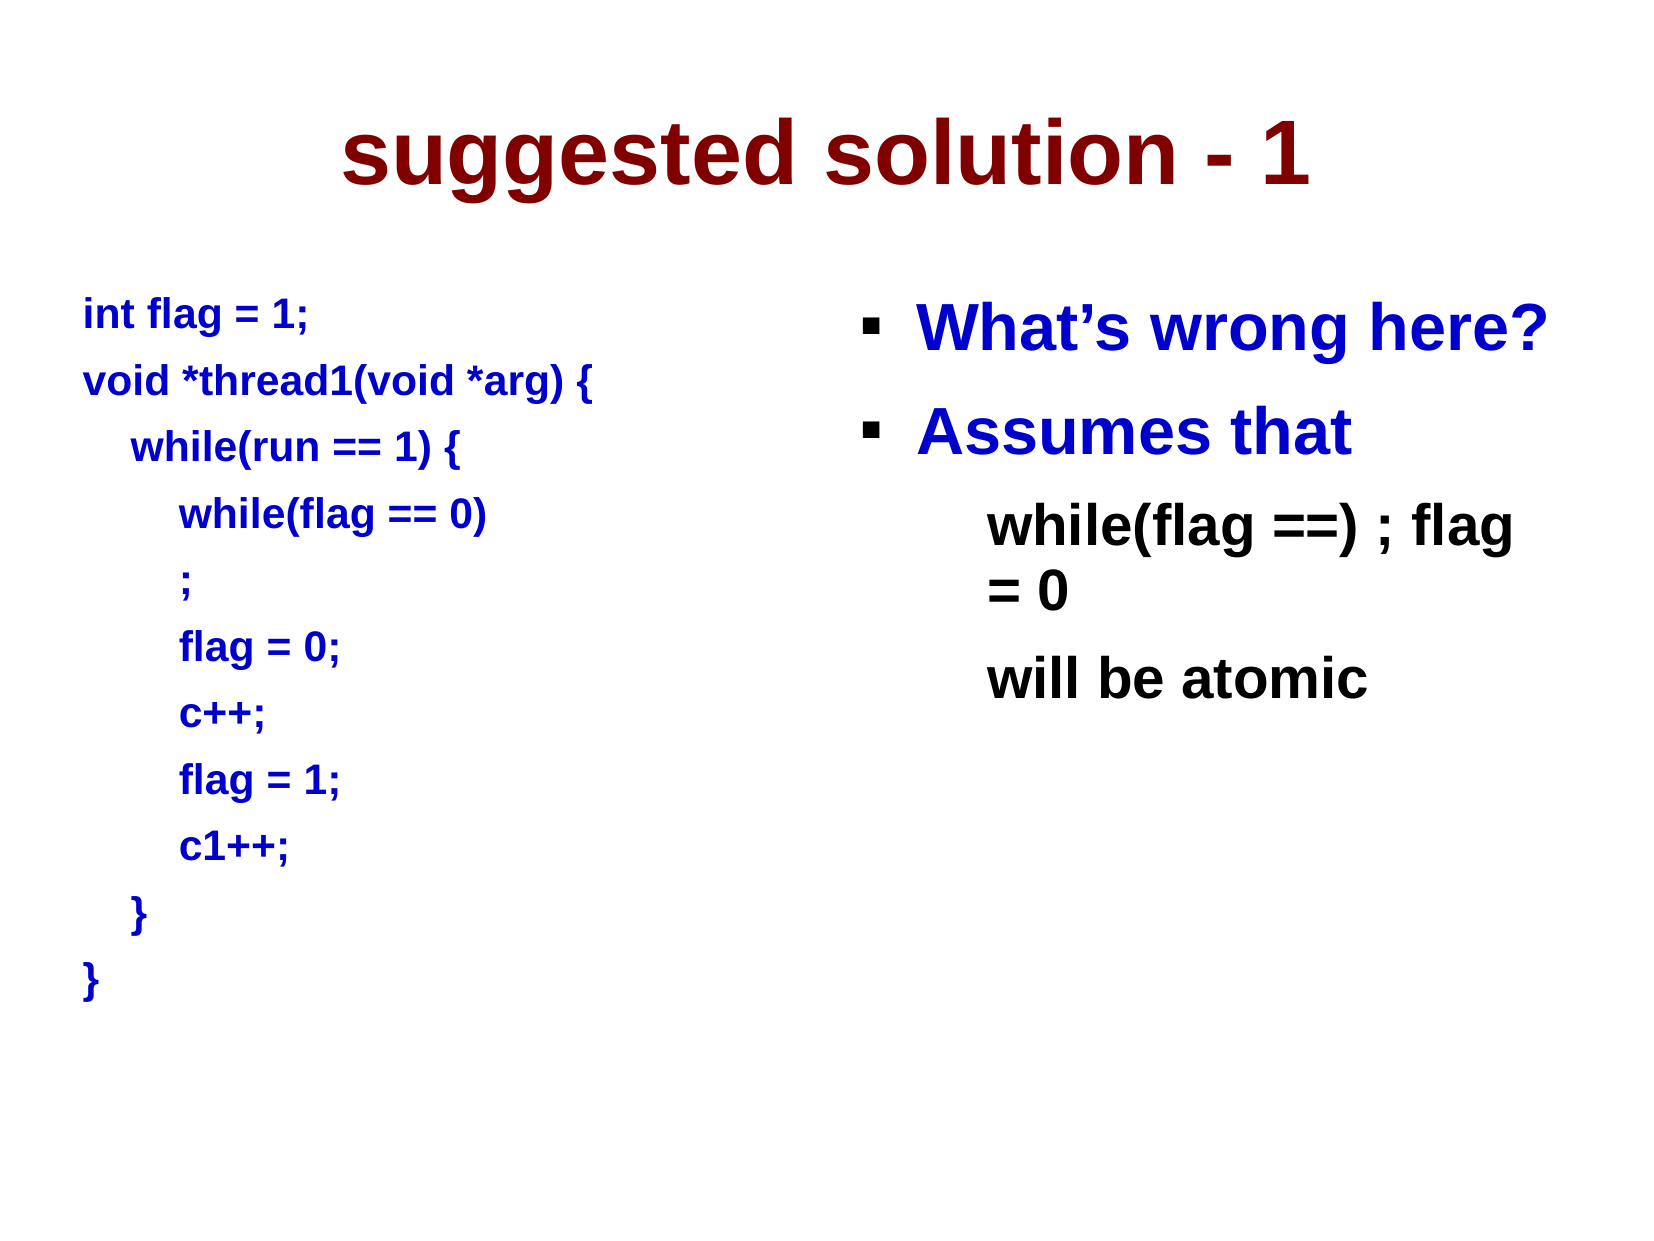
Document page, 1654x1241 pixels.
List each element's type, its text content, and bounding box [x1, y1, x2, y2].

list What’s wrong here? Assumes that while(flag ==) ; flag = 0 will be atomic [845, 290, 1572, 1010]
title suggested solution - 1 [82, 49, 1571, 257]
list int flag = 1; void *thread1(void *arg) { while(run == 1) { while(flag == 0) ; flag = 0; c++; flag = 1; c1++; } } [82, 290, 809, 1010]
